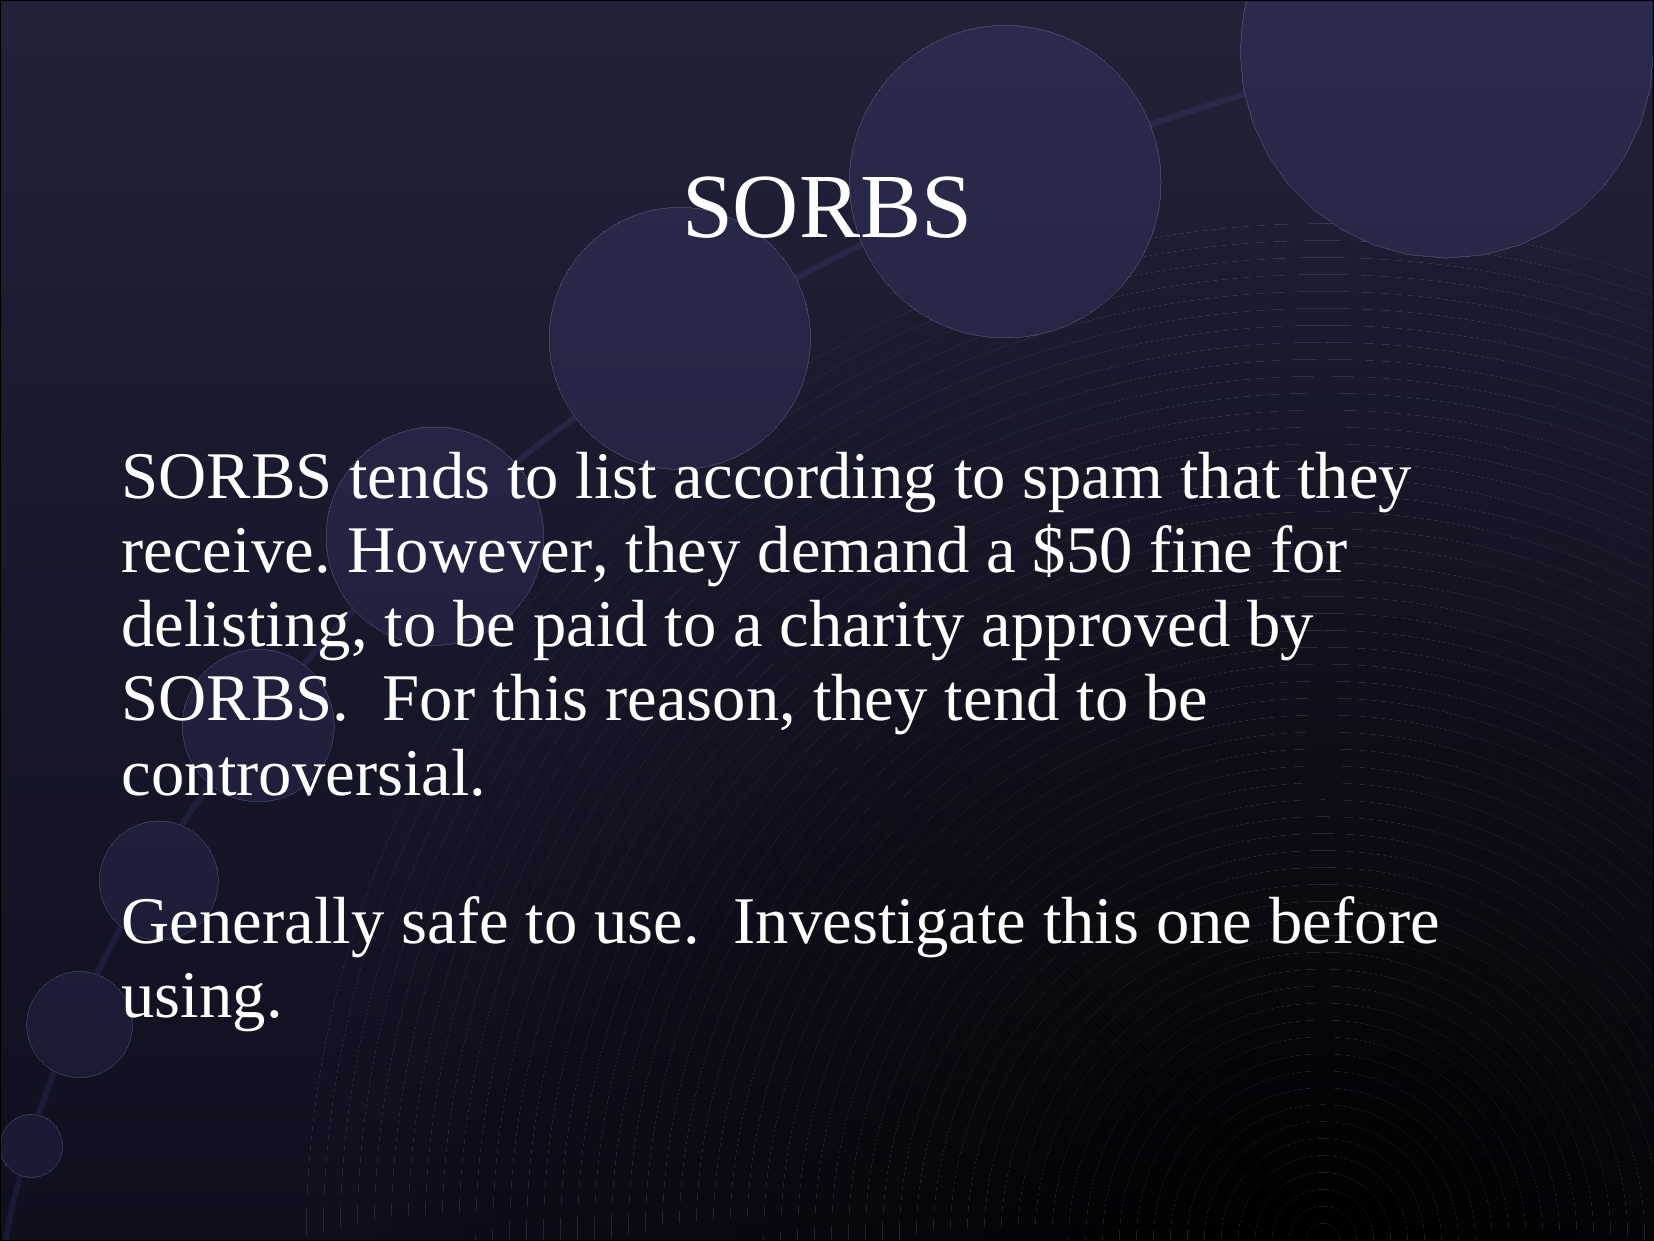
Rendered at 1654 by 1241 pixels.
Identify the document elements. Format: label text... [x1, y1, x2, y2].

subtitle SORBS tends to list according to spam that they receive. However, they demand a $50 fine for delisting, to be paid to a charity approved by SORBS. For this reason, they tend to be controversial. Generally safe to use. Investigate this one before using. [121, 344, 1534, 1127]
title SORBS [121, 102, 1534, 311]
